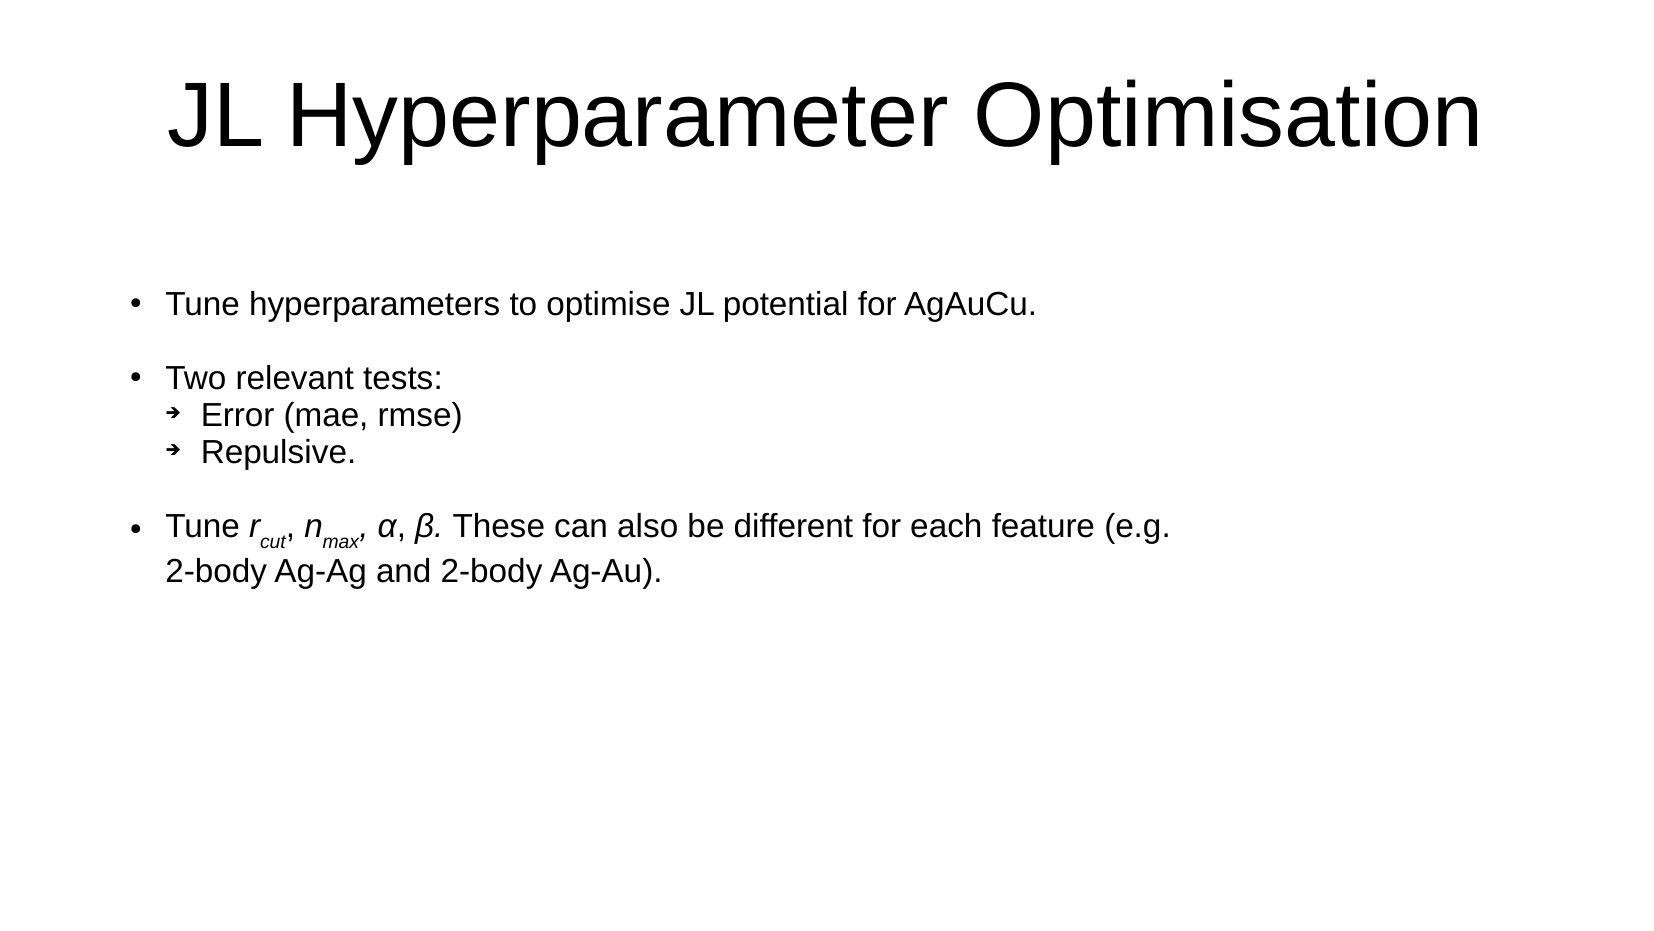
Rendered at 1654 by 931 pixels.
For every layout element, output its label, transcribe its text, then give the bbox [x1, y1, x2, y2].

title JL Hyperparameter Optimisation [82, 37, 1571, 193]
subtitle Tune hyperparameters to optimise JL potential for AgAuCu. Two relevant tests: Error (mae, rmse) Repulsive. Tune rcut, nmax, α, β. These can also be different for each feature (e.g. 2-body Ag-Ag and 2-body Ag-Au). [129, 259, 1205, 763]
